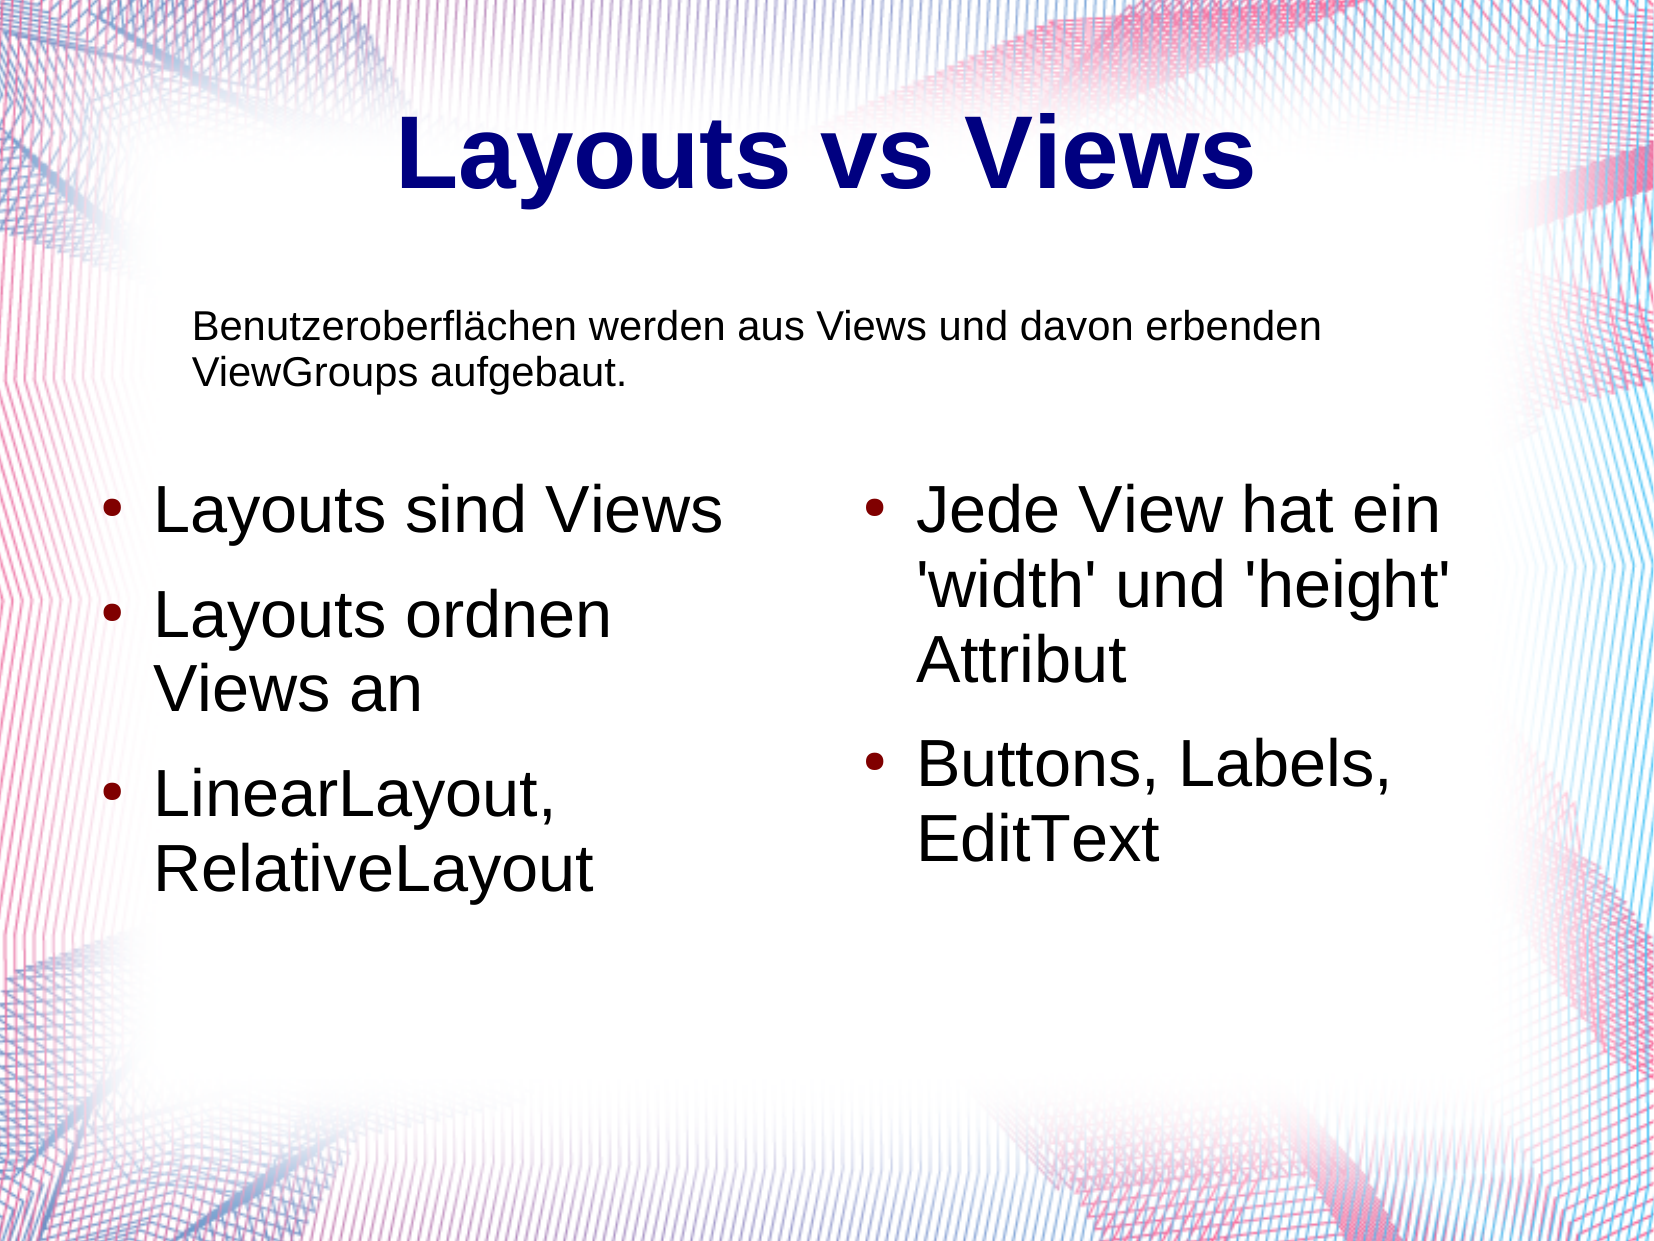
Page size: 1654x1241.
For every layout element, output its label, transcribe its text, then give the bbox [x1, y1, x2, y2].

text_box Benutzeroberflächen werden aus Views und davon erbenden ViewGroups aufgebaut. [177, 295, 1477, 404]
picture [0, 0, 1654, 1241]
list Jede View hat ein 'width' und 'height' Attribut Buttons, Labels, EditText [845, 472, 1572, 1109]
list Layouts sind Views Layouts ordnen Views an LinearLayout, RelativeLayout [82, 472, 809, 1109]
title Layouts vs Views [82, 49, 1571, 257]
